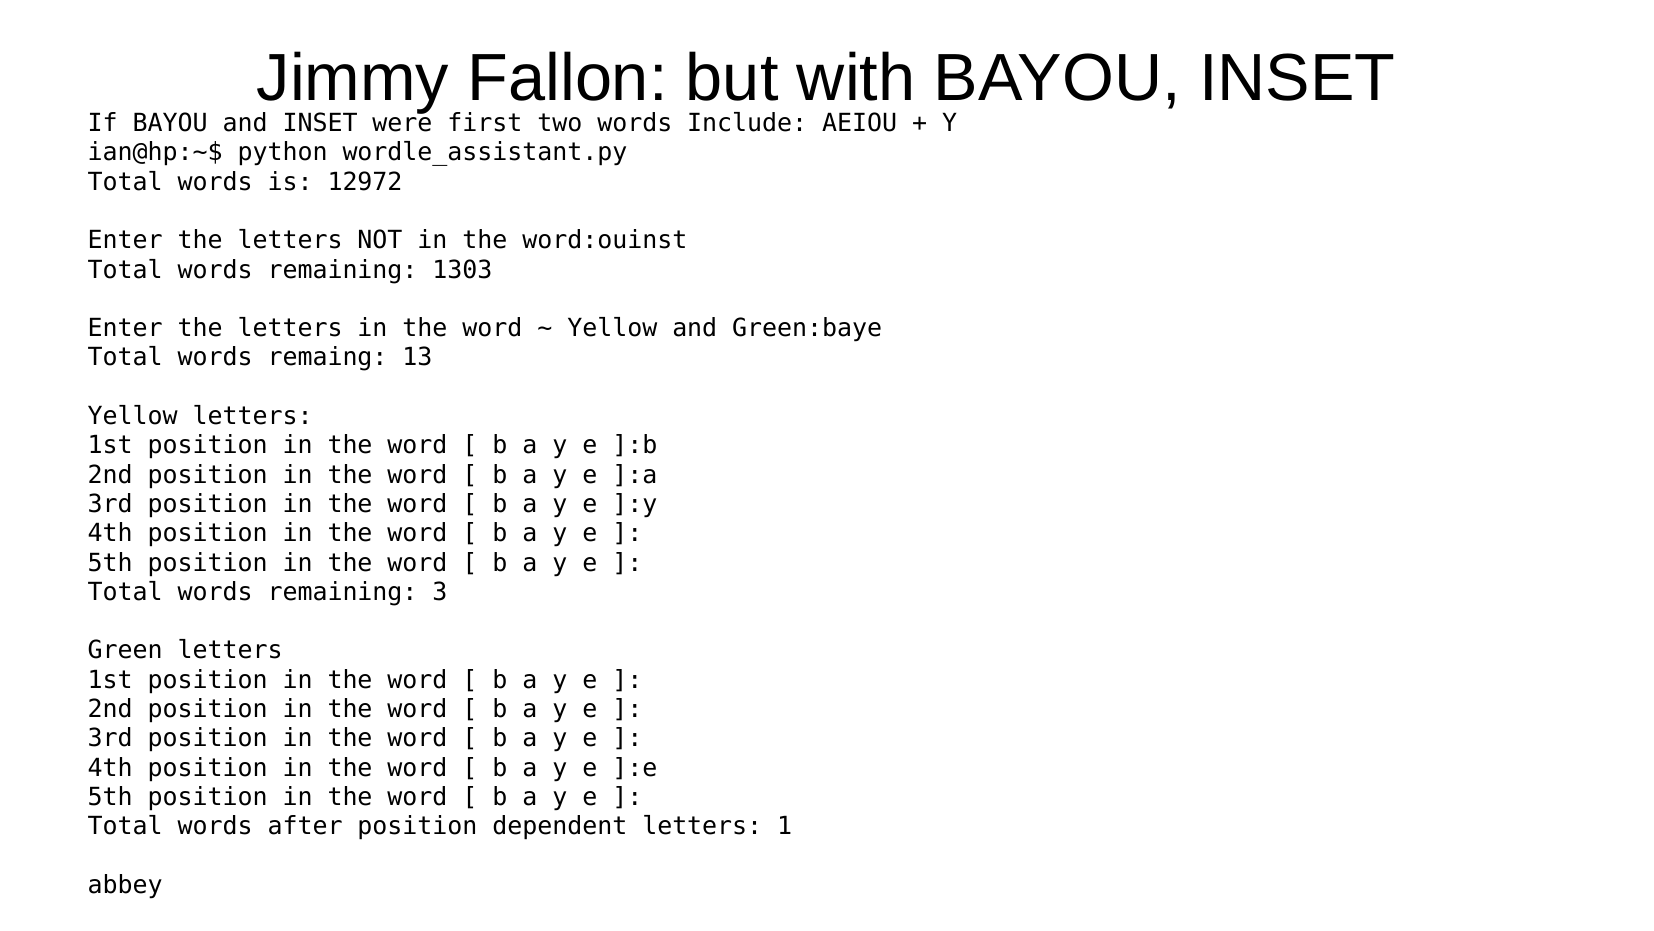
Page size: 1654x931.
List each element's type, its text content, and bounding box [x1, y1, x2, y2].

text_box If BAYOU and INSET were first two words Include: AEIOU + Y ian@hp:~$ python wordle_assistant.py Total words is: 12972 Enter the letters NOT in the word:ouinst Total words remaining: 1303 Enter the letters in the word ~ Yellow and Green:baye Total words remaing: 13 Yellow letters: 1st position in the word [ b a y e ]:b 2nd position in the word [ b a y e ]:a 3rd position in the word [ b a y e ]:y 4th position in the word [ b a y e ]: 5th position in the word [ b a y e ]: Total words remaining: 3 Green letters 1st position in the word [ b a y e ]: 2nd position in the word [ b a y e ]: 3rd position in the word [ b a y e ]: 4th position in the word [ b a y e ]:e 5th position in the word [ b a y e ]: Total words after position dependent letters: 1 abbey [72, 100, 1040, 922]
title Jimmy Fallon: but with BAYOU, INSET [82, 37, 1571, 119]
